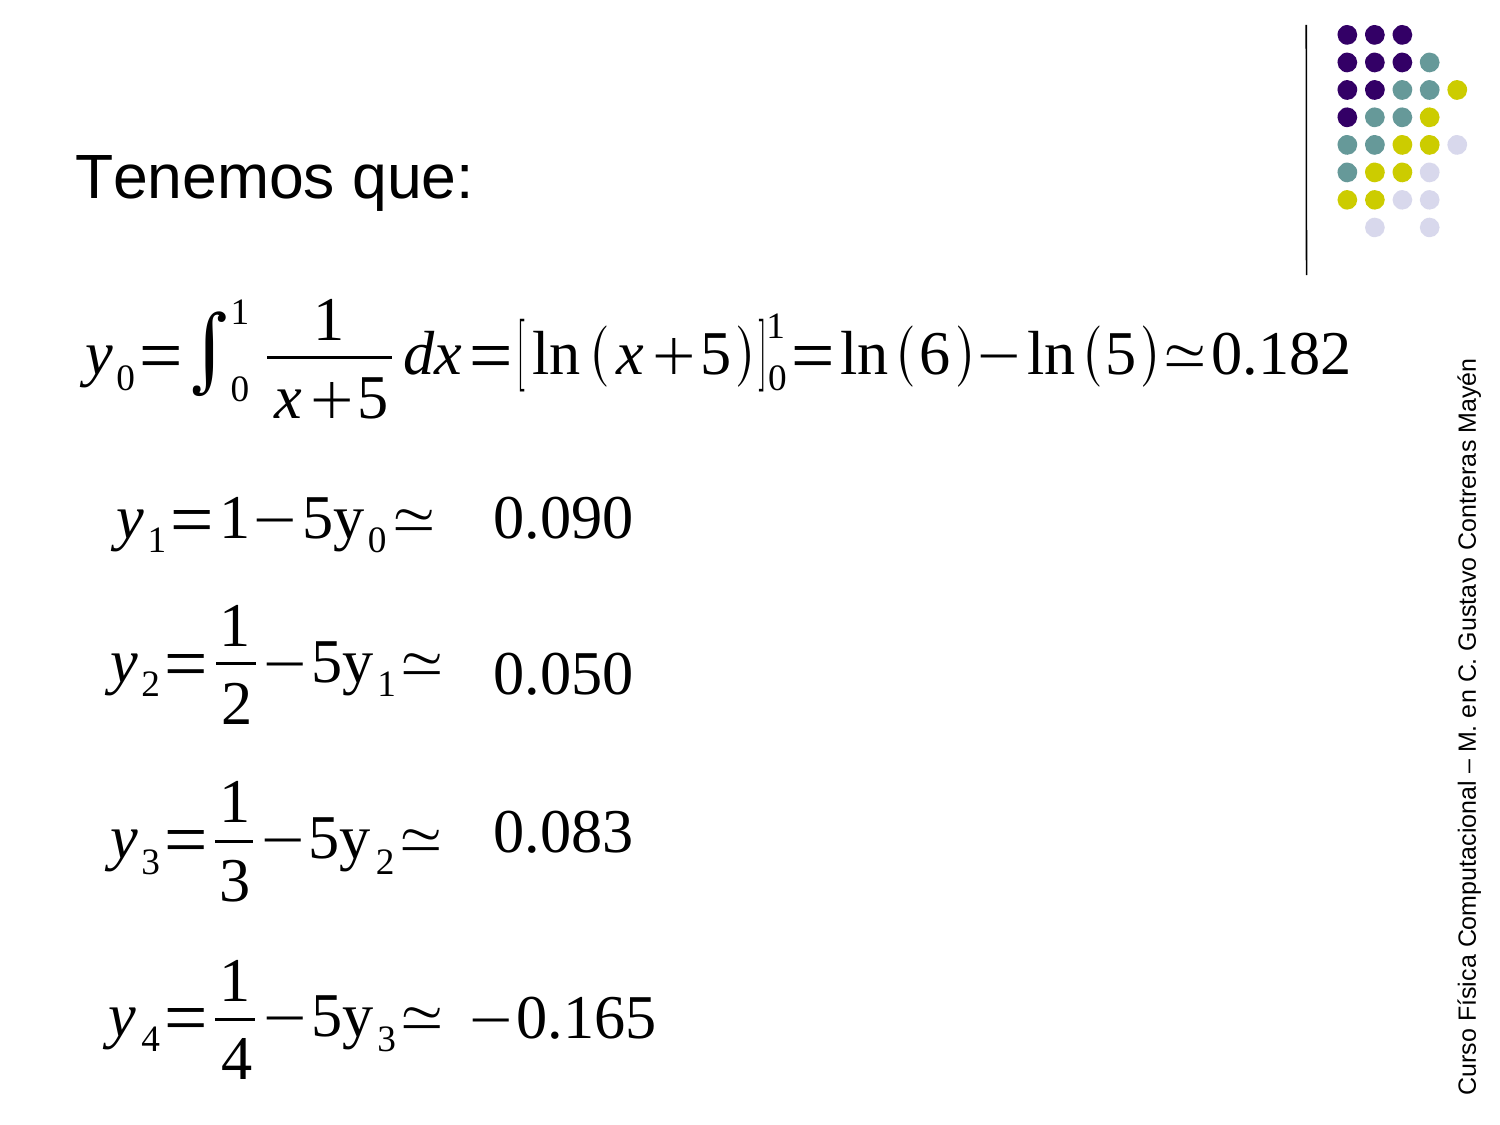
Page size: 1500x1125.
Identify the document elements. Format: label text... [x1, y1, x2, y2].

chart [71, 283, 1359, 432]
chart [460, 482, 663, 1052]
subtitle Tenemos que: [75, 100, 1425, 254]
chart [94, 482, 455, 1093]
